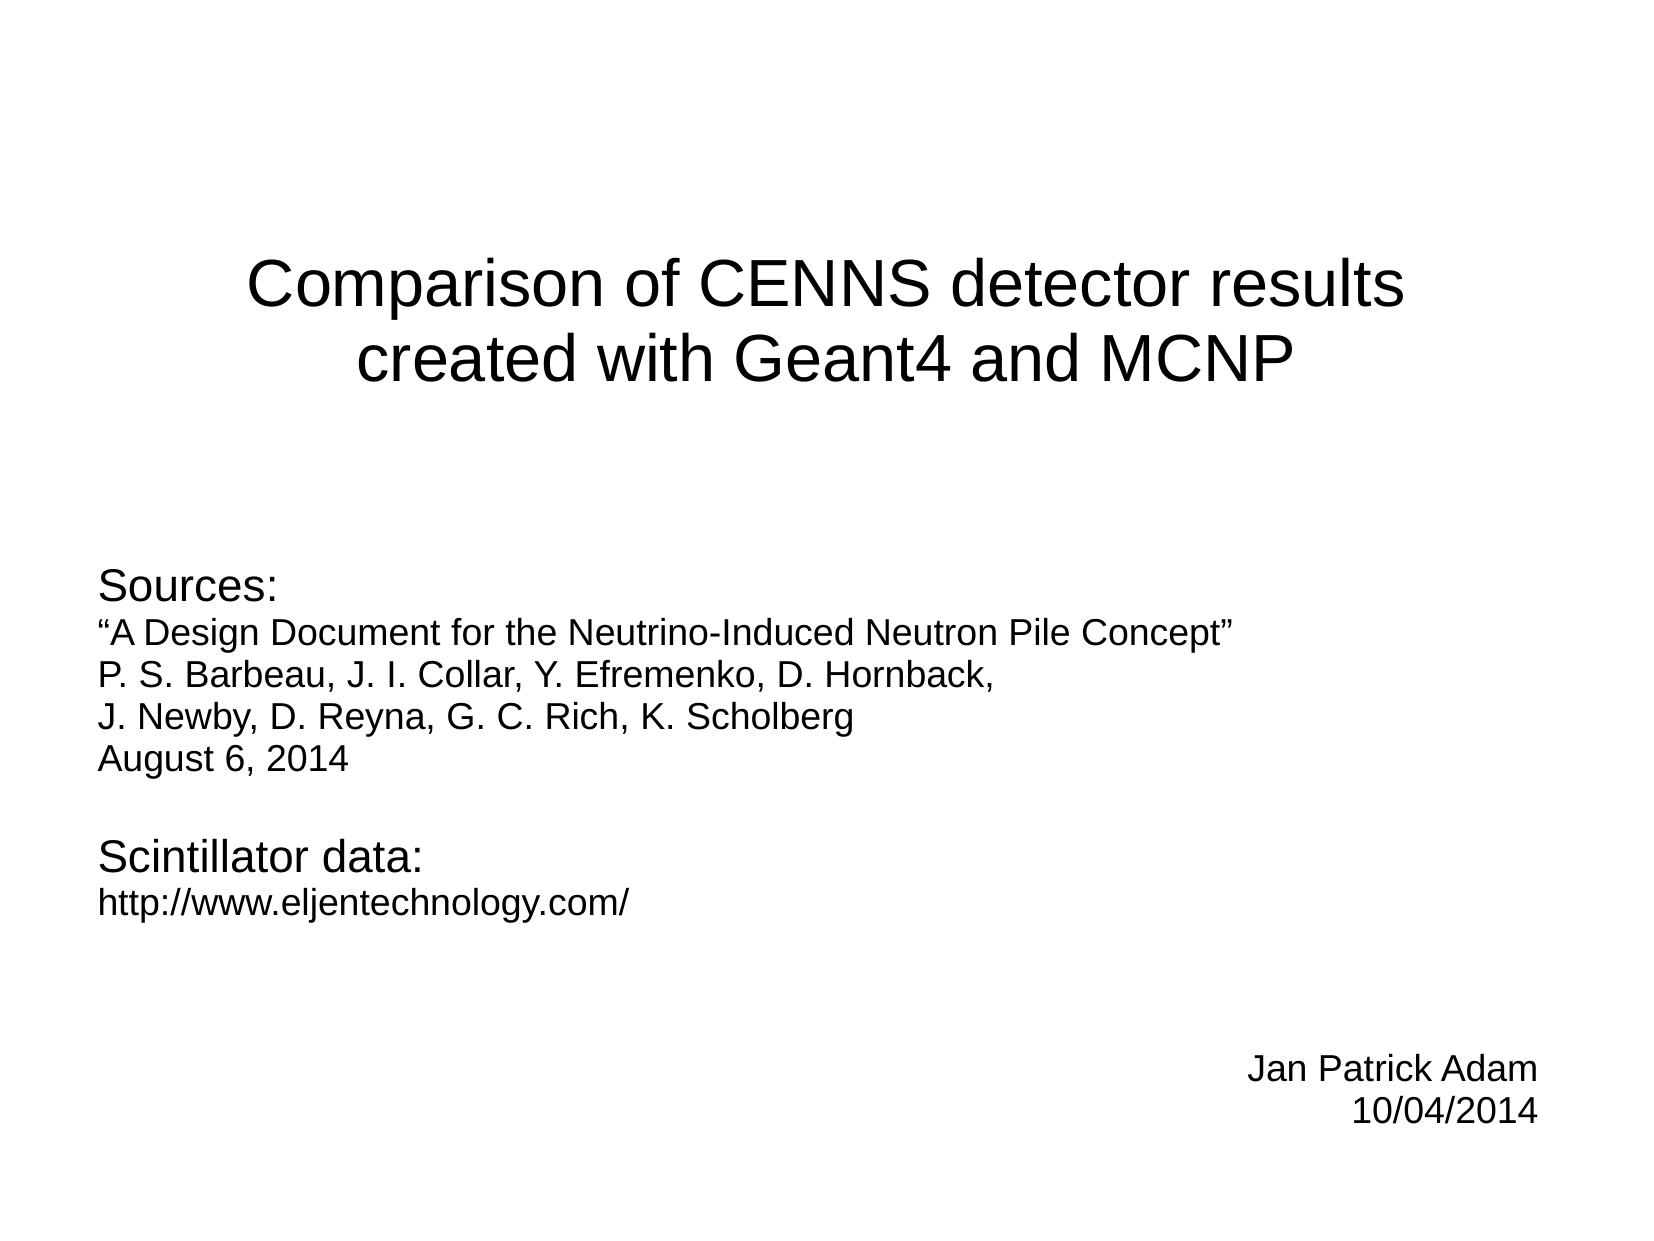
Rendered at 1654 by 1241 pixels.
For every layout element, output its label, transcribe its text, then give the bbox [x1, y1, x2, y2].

text_box Jan Patrick Adam 10/04/2014 [692, 1040, 1554, 1148]
subtitle Comparison of CENNS detector results created with Geant4 and MCNP [82, 0, 1571, 681]
text_box Sources: “A Design Document for the Neutrino-Induced Neutron Pile Concept” P. S. Barbeau, J. I. Collar, Y. Efremenko, D. Hornback, J. Newby, D. Reyna, G. C. Rich, K. Scholberg August 6, 2014 Scintillator data: http://www.eljentechnology.com/ [82, 552, 1366, 1064]
